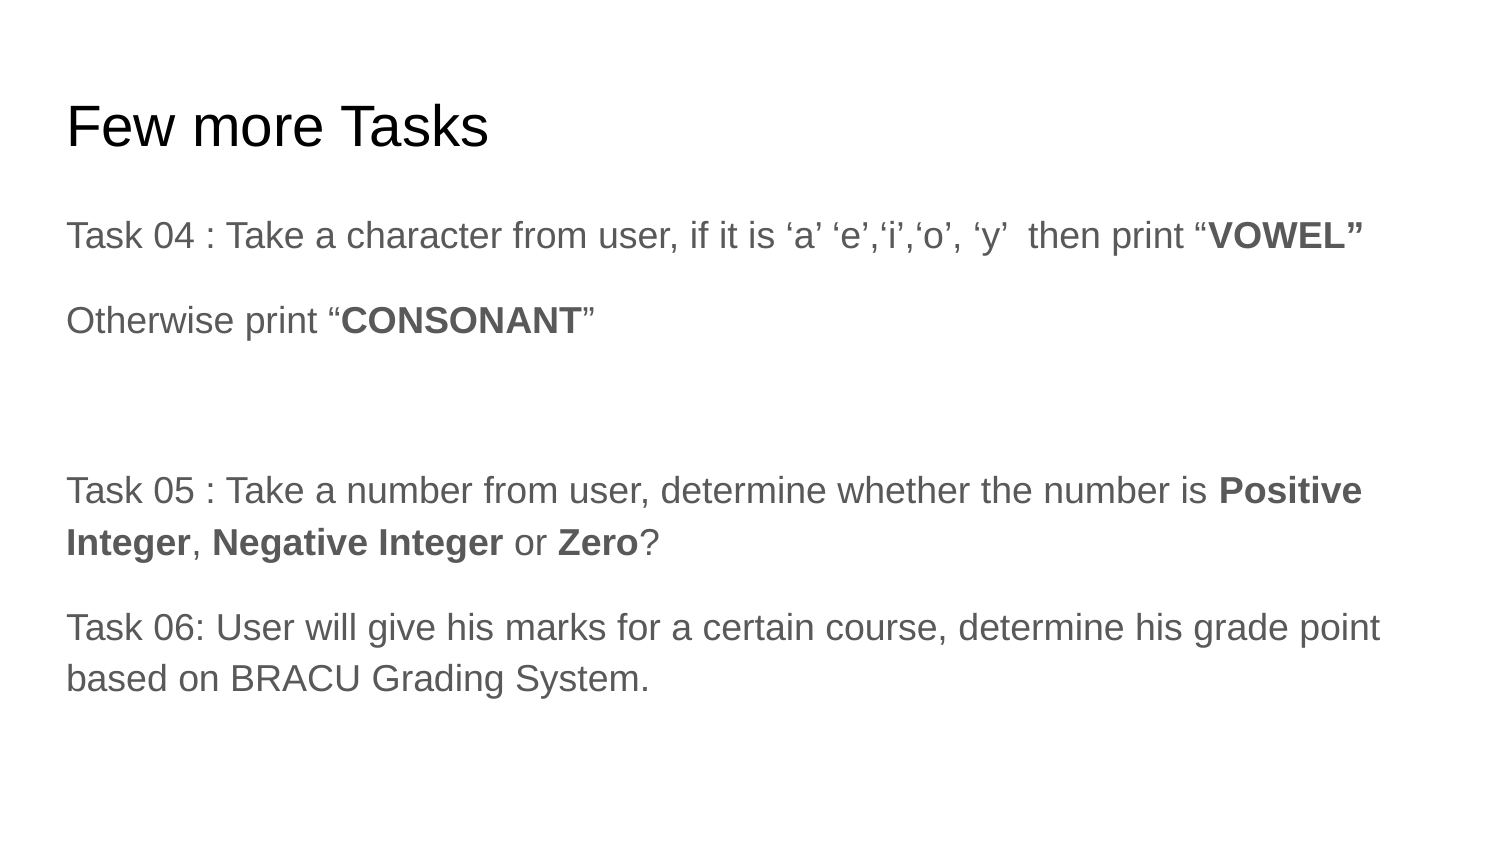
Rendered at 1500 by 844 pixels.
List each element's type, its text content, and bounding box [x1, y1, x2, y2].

title Few more Tasks [51, 72, 1449, 167]
list Task 04 : Take a character from user, if it is ‘a’ ‘e’,‘i’,‘o’, ‘y’ then print “VOWEL” Otherwise print “CONSONANT” Task 05 : Take a number from user, determine whether the number is Positive Integer, Negative Integer or Zero? Task 06: User will give his marks for a certain course, determine his grade point based on BRACU Grading System. [51, 189, 1449, 750]
